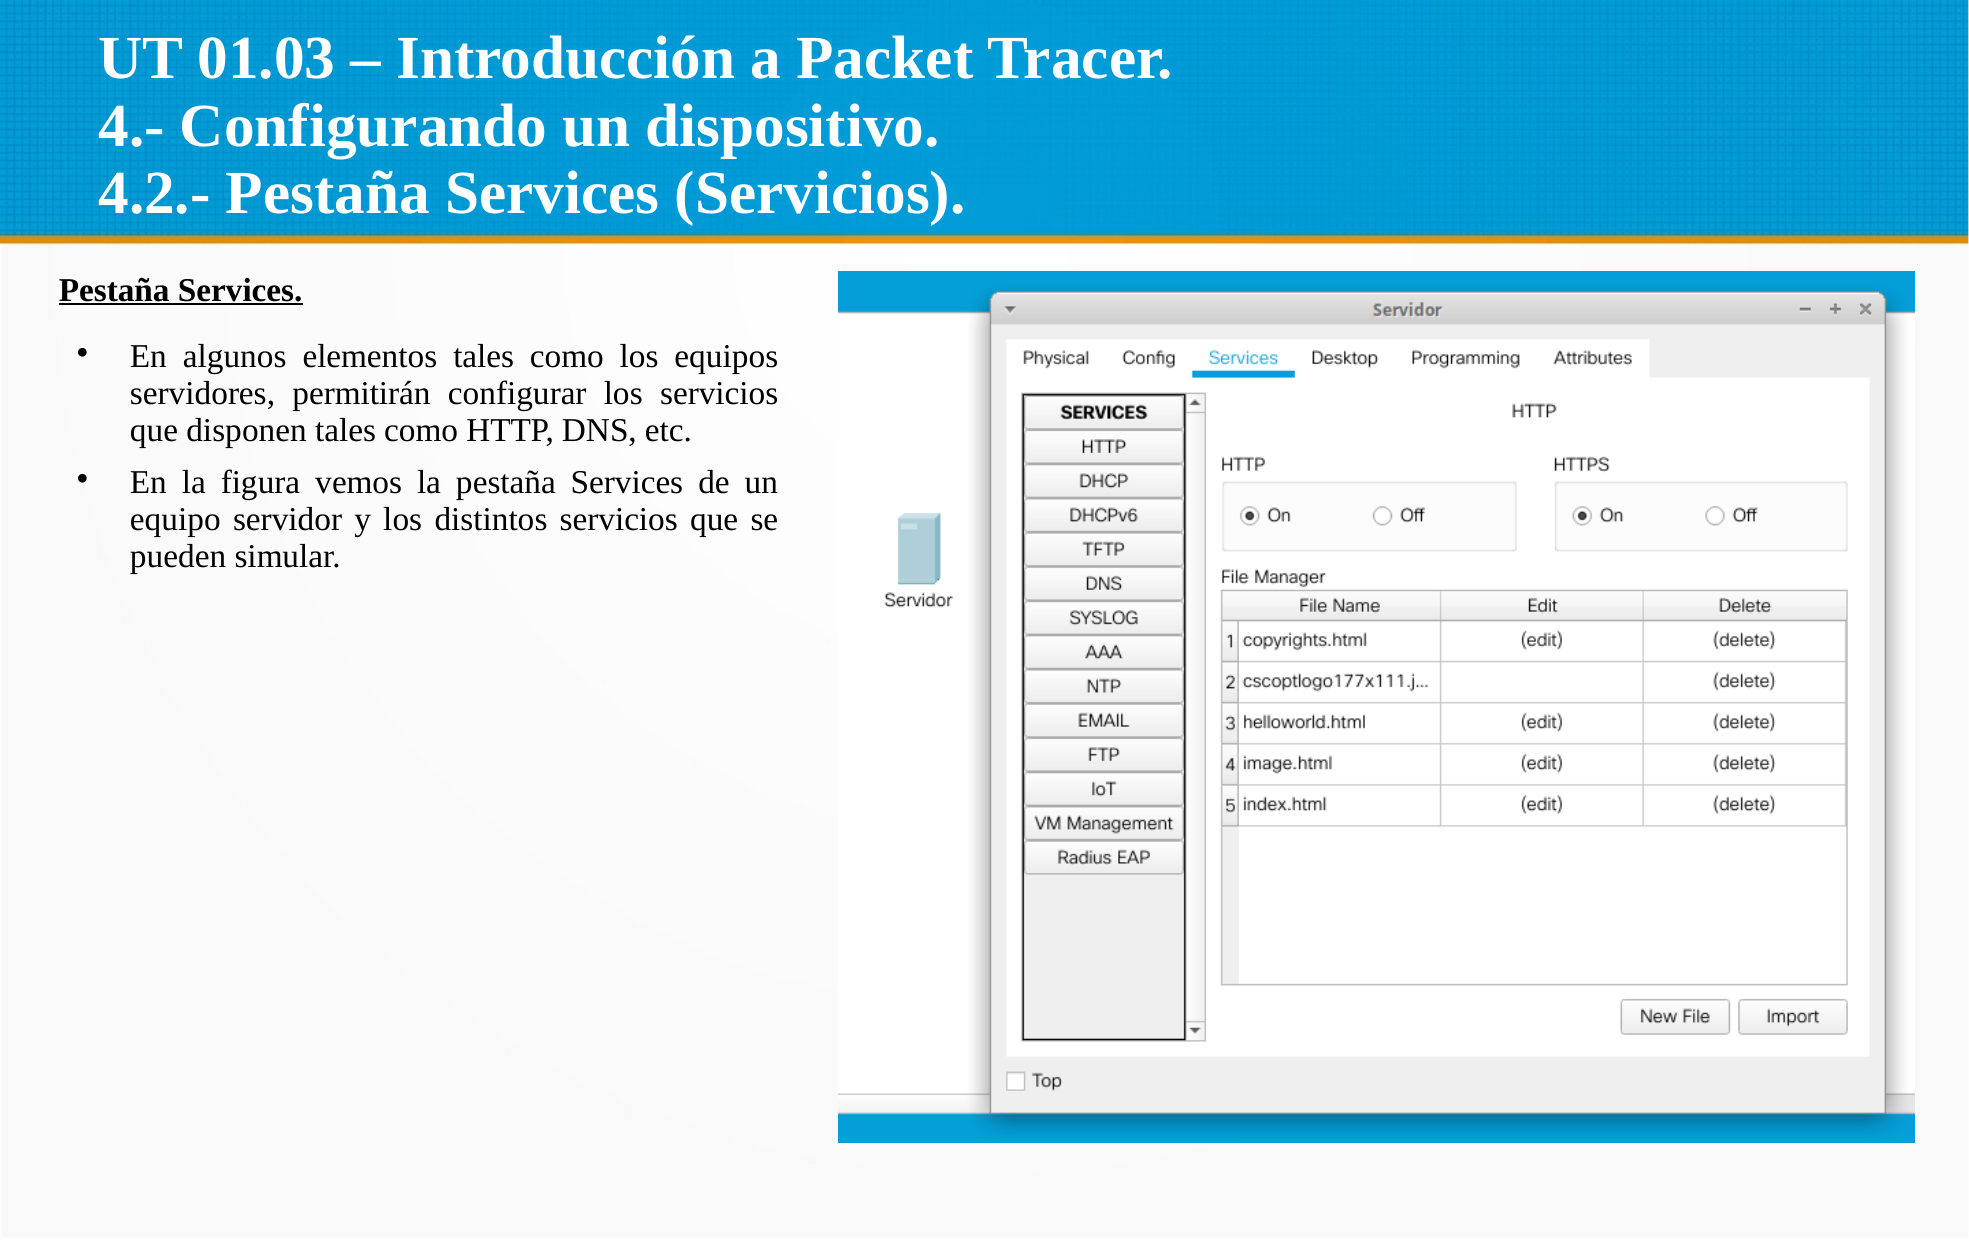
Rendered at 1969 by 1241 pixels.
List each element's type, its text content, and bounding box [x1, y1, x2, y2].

picture [0, 233, 1969, 1241]
list Pestaña Services. En algunos elementos tales como los equipos servidores, permitirán configurar los servicios que disponen tales como HTTP, DNS, etc. En la figura vemos la pestaña Services de un equipo servidor y los distintos servicios que se pueden simular. [59, 271, 780, 1146]
title UT 01.03 – Introducción a Packet Tracer. 4.- Configurando un dispositivo. 4.2.- Pestaña Services (Servicios). [98, 19, 1870, 227]
